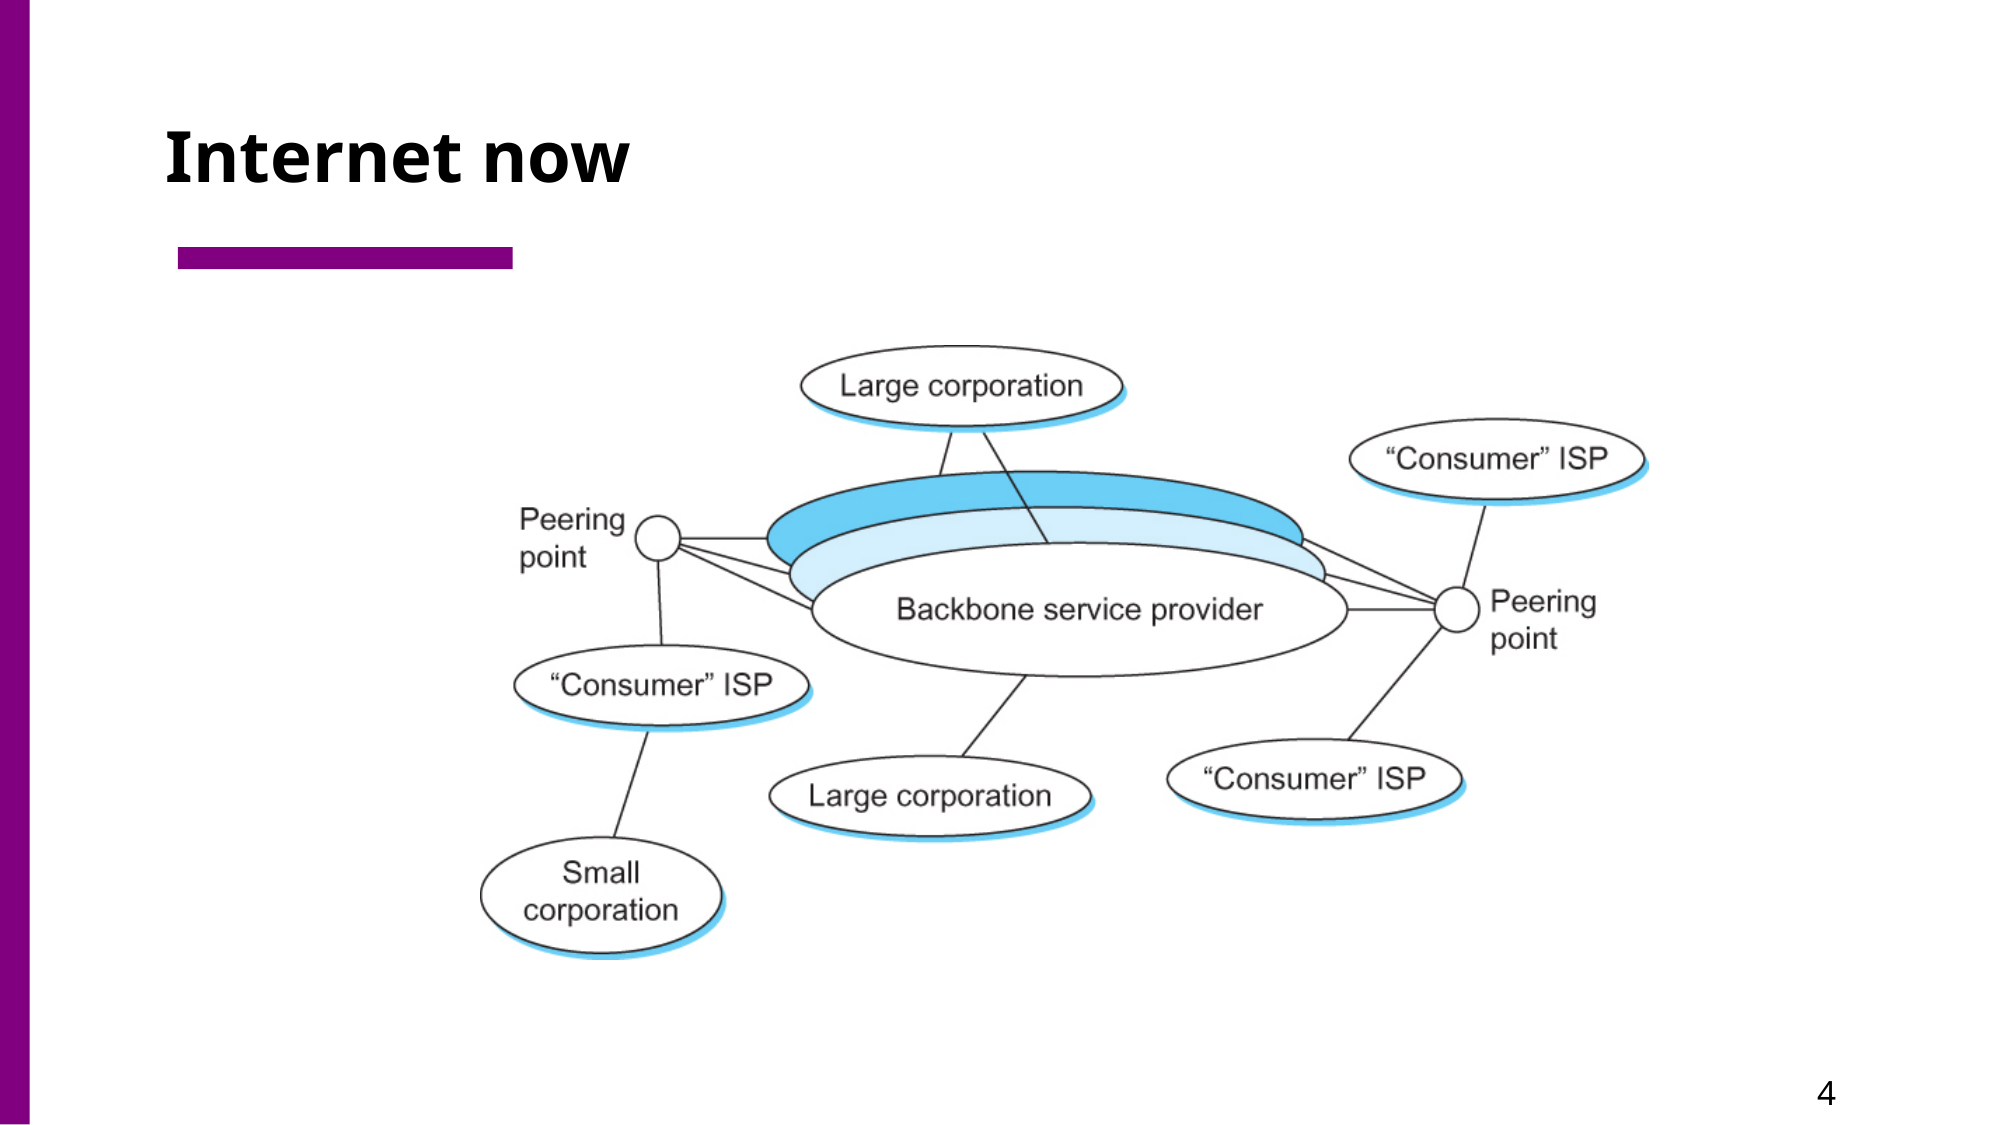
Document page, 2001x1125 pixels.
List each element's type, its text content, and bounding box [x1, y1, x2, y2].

text_box Internet now [151, 0, 1849, 212]
picture [480, 345, 1649, 961]
